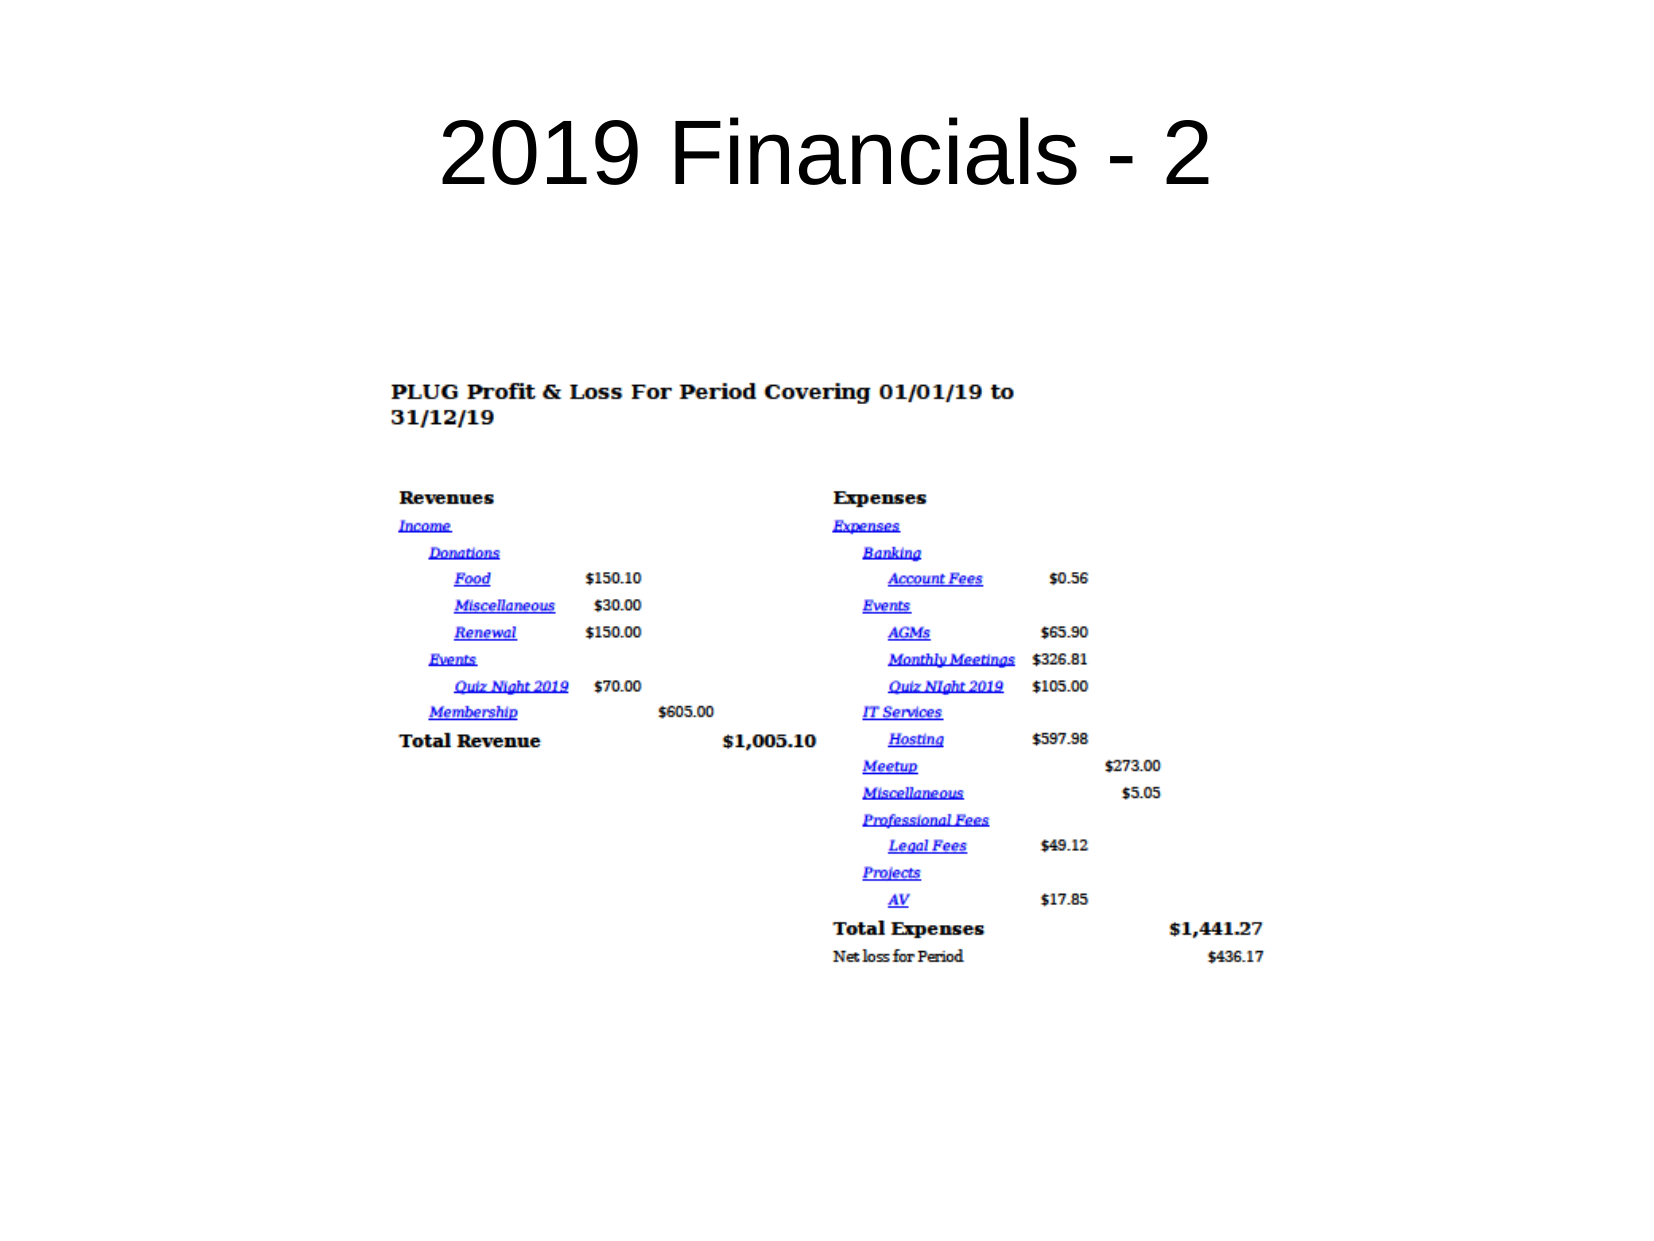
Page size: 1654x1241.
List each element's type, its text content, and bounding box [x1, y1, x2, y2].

title 2019 Financials - 2 [82, 49, 1571, 257]
picture [354, 342, 1300, 1241]
